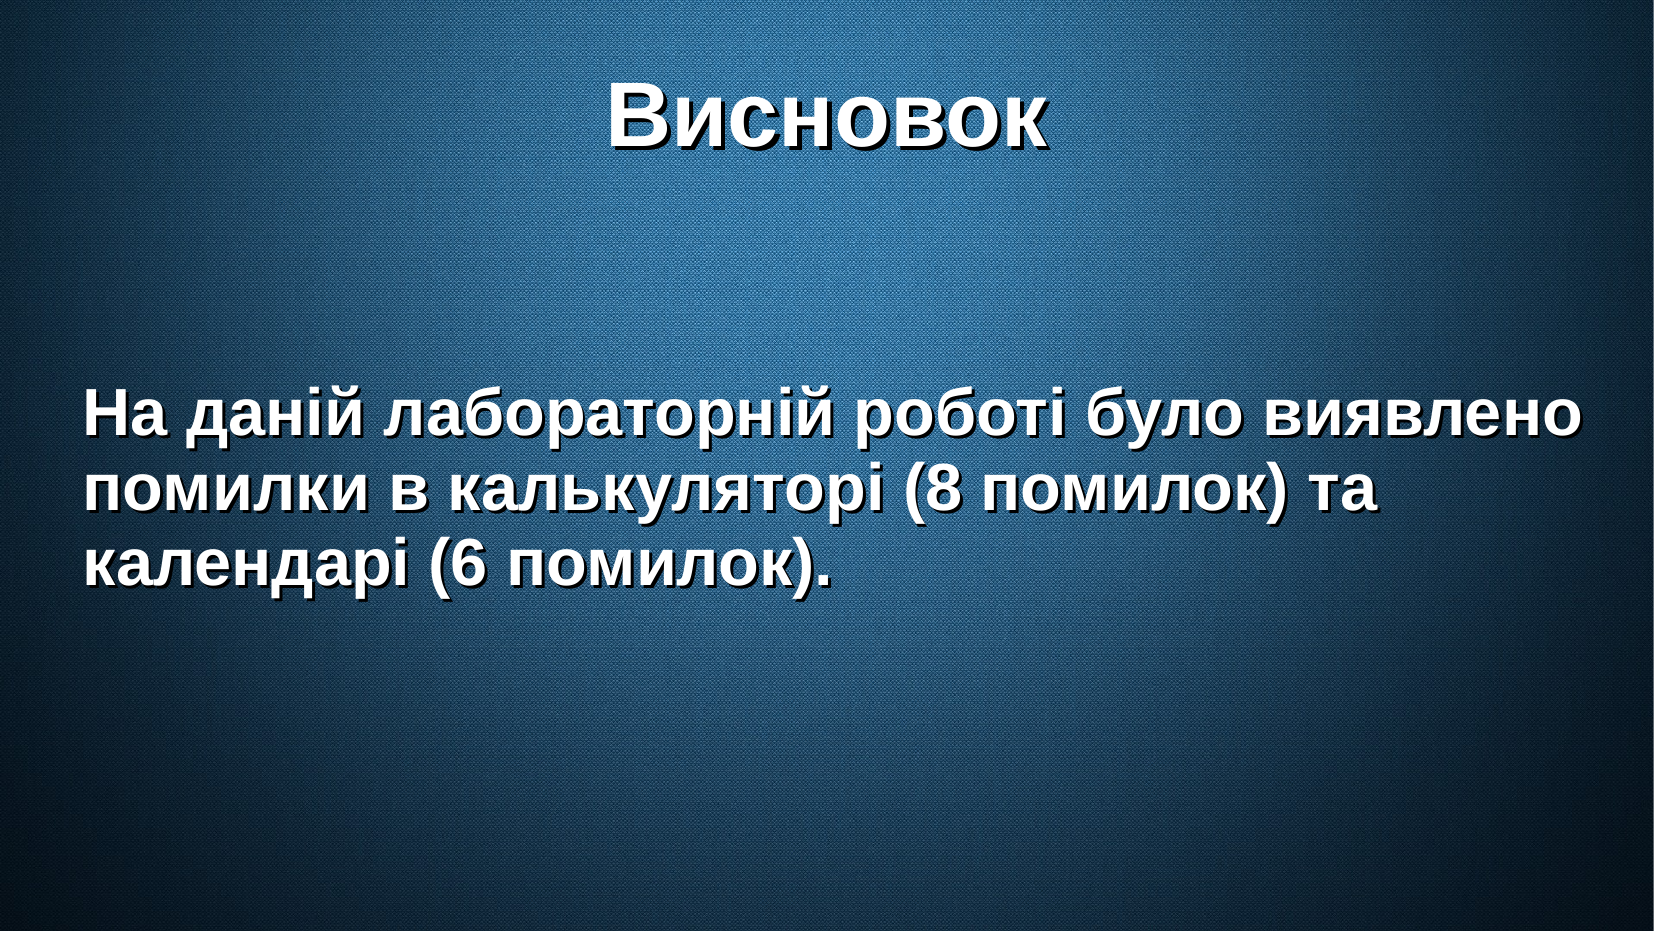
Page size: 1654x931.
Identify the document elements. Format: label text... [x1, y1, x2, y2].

title Висновок [82, 37, 1571, 193]
subtitle На даній лабораторній роботі було виявлено помилки в калькуляторі (8 помилок) та календарі (6 помилок). [82, 217, 1636, 758]
picture [0, 0, 1654, 931]
